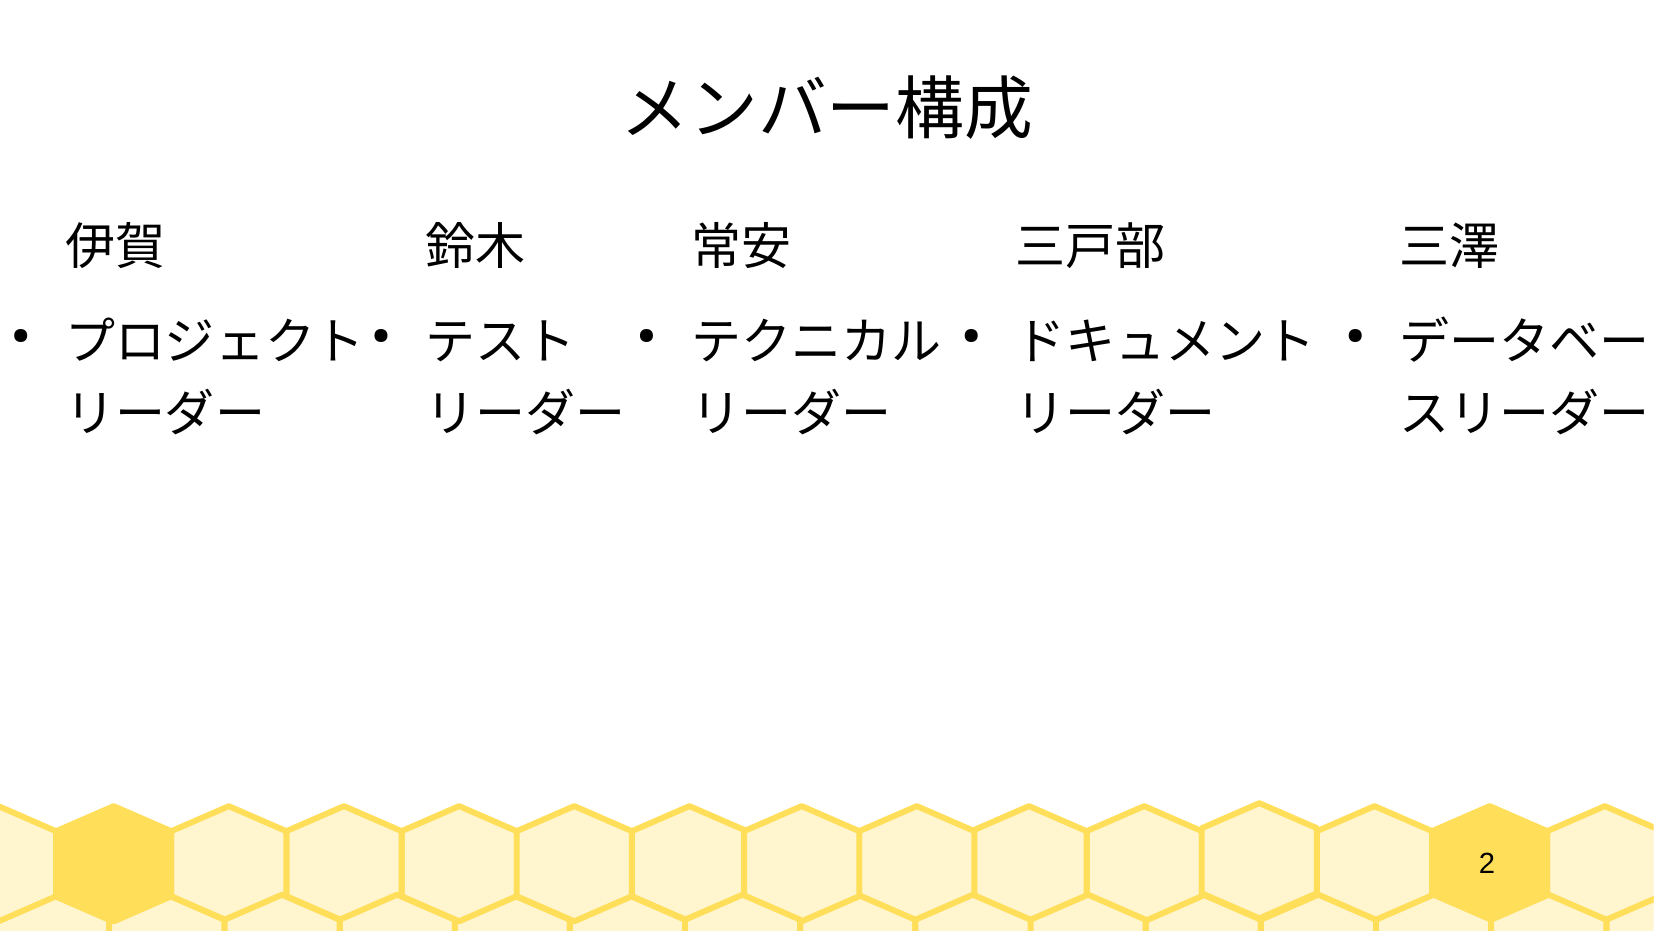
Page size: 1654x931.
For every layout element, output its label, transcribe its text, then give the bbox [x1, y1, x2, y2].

list 三澤 データベースリーダー [1328, 206, 1654, 709]
list 常安 テクニカルリーダー [620, 206, 944, 709]
list 鈴木 テストリーダー [354, 206, 620, 709]
title メンバー構成 [88, 29, 1565, 178]
list 伊賀 プロジェクトリーダー [0, 206, 354, 709]
list 三戸部 ドキュメントリーダー [944, 206, 1328, 709]
